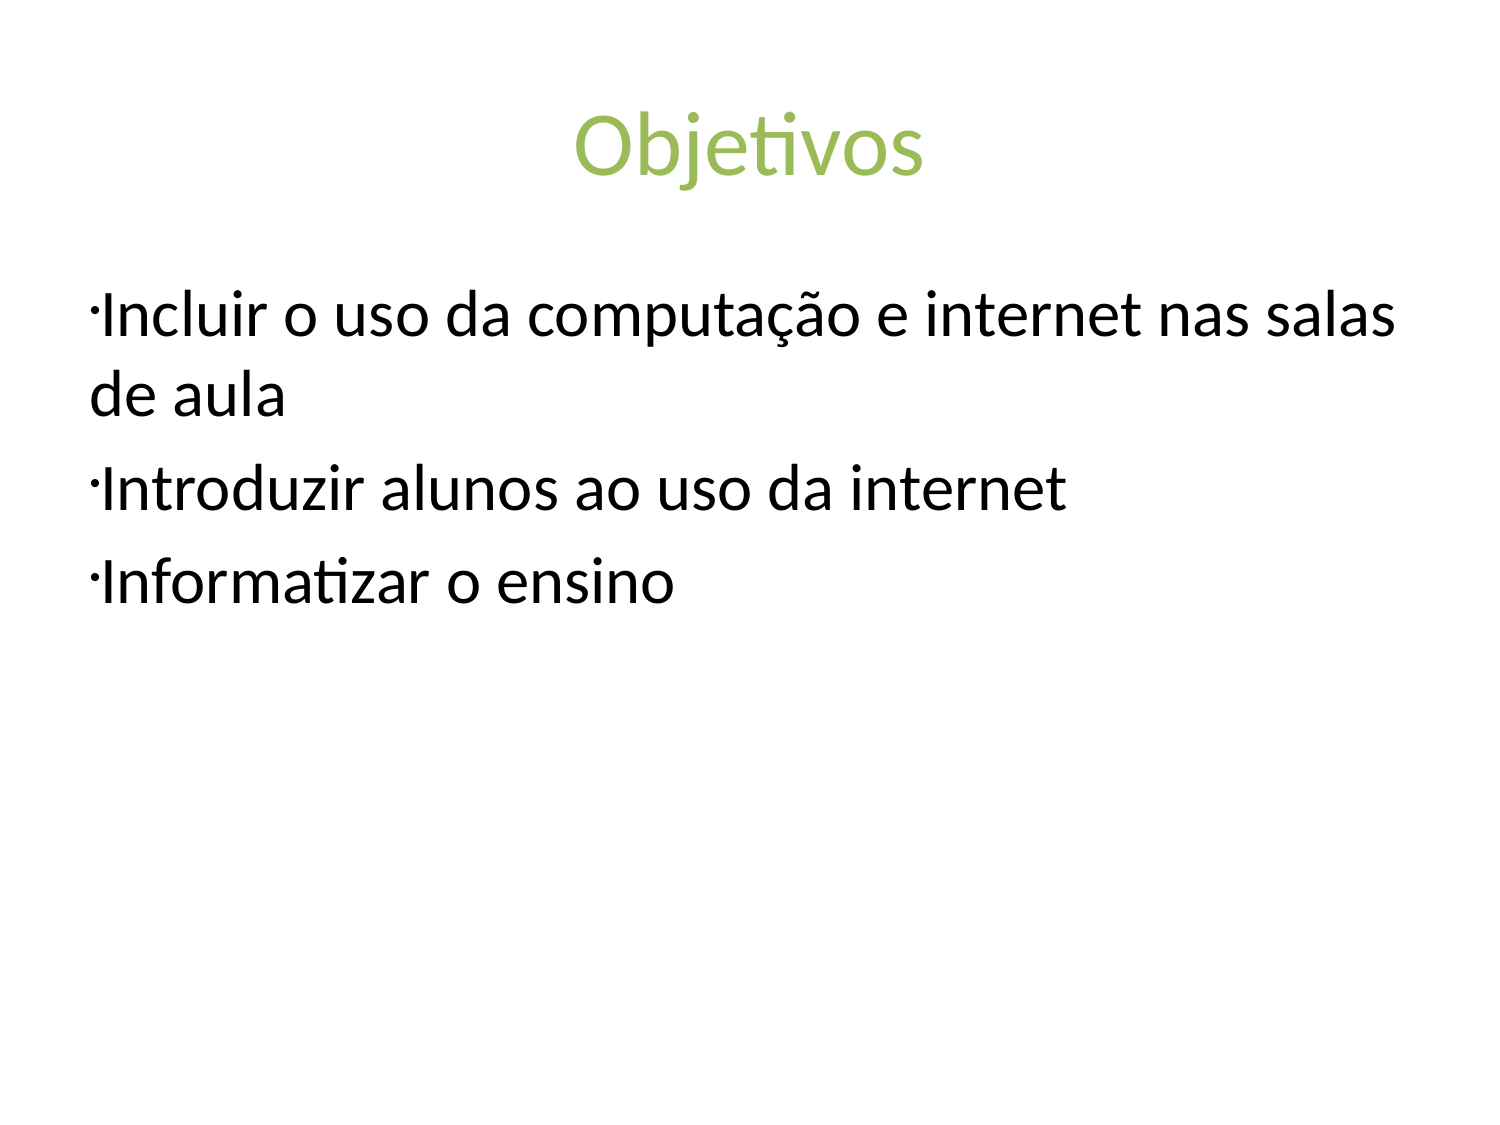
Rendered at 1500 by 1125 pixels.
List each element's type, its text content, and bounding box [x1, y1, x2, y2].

list Incluir o uso da computação e internet nas salas de aula Introduzir alunos ao uso da internet Informatizar o ensino [75, 262, 1425, 1005]
title Objetivos [75, 45, 1425, 233]
